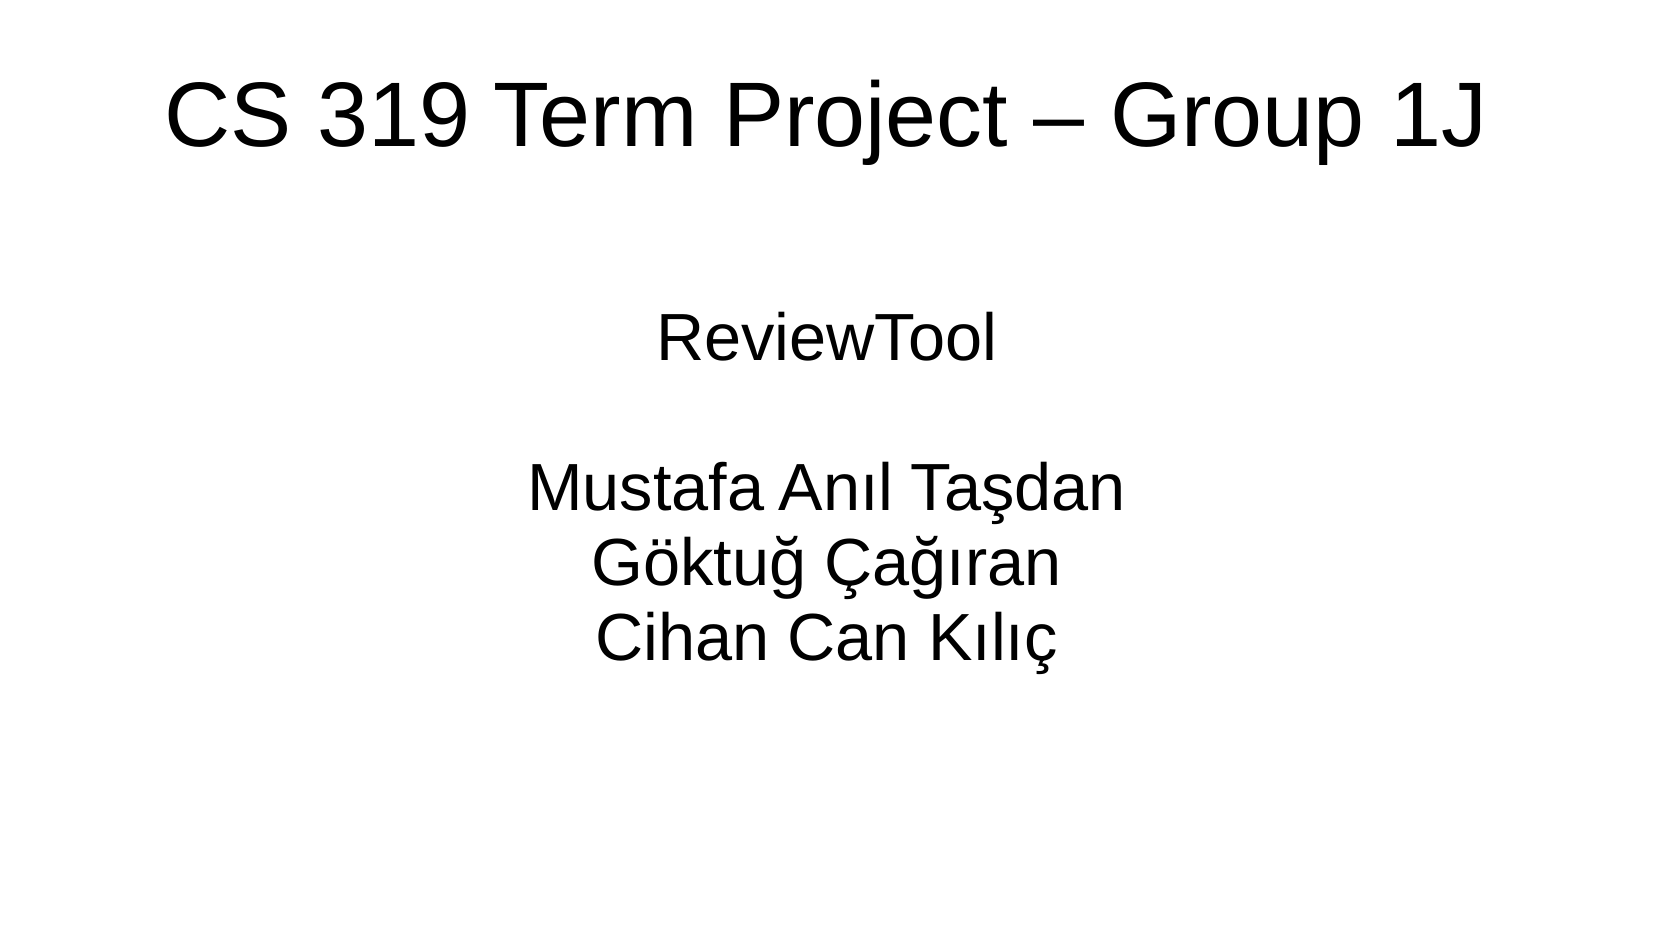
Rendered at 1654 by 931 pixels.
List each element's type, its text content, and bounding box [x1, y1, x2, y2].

title CS 319 Term Project – Group 1J [82, 37, 1571, 193]
subtitle ReviewTool Mustafa Anıl Taşdan Göktuğ Çağıran Cihan Can Kılıç [82, 217, 1571, 758]
